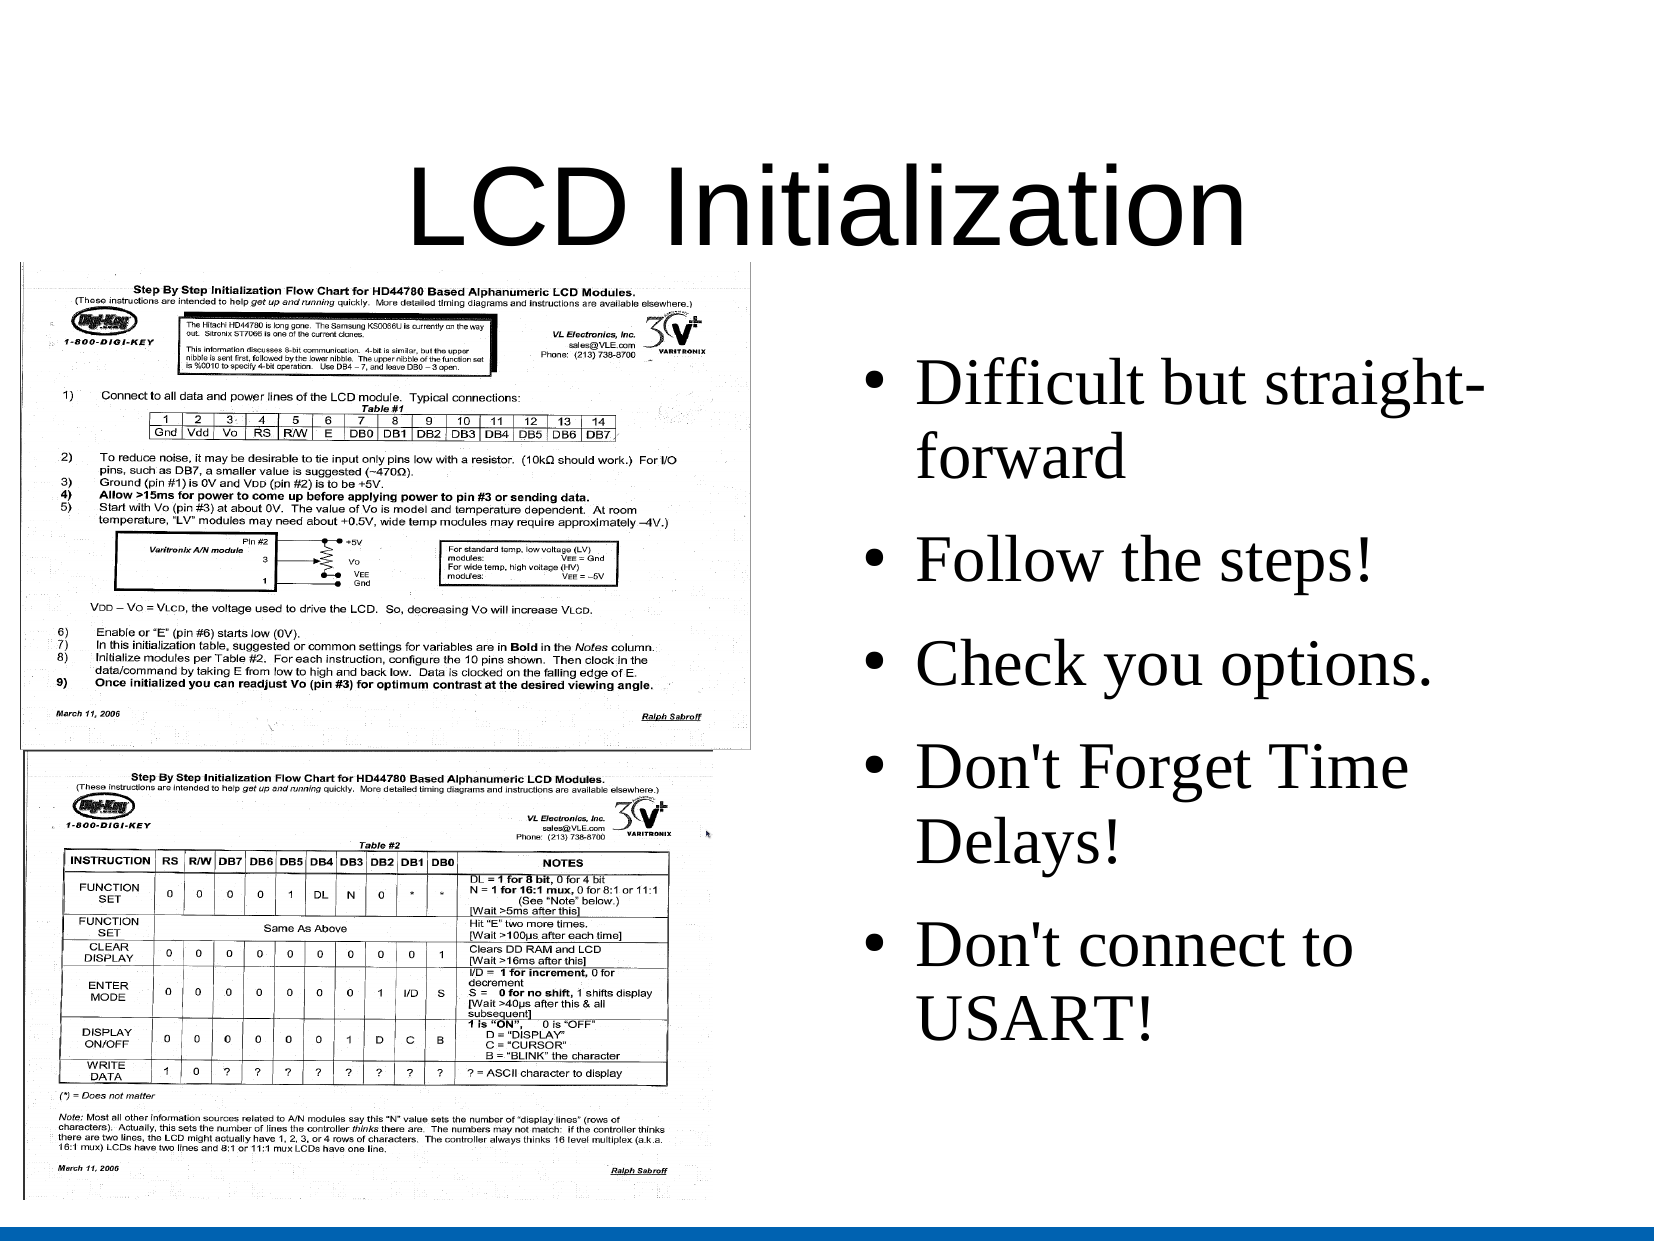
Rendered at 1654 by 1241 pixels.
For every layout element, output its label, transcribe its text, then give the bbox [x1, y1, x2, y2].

title LCD Initialization [121, 102, 1534, 310]
list Difficult but straight- forward Follow the steps! Check you options. Don't Forget Time Delays! Don't connect to USART! [844, 344, 1534, 1127]
picture [20, 262, 751, 1201]
